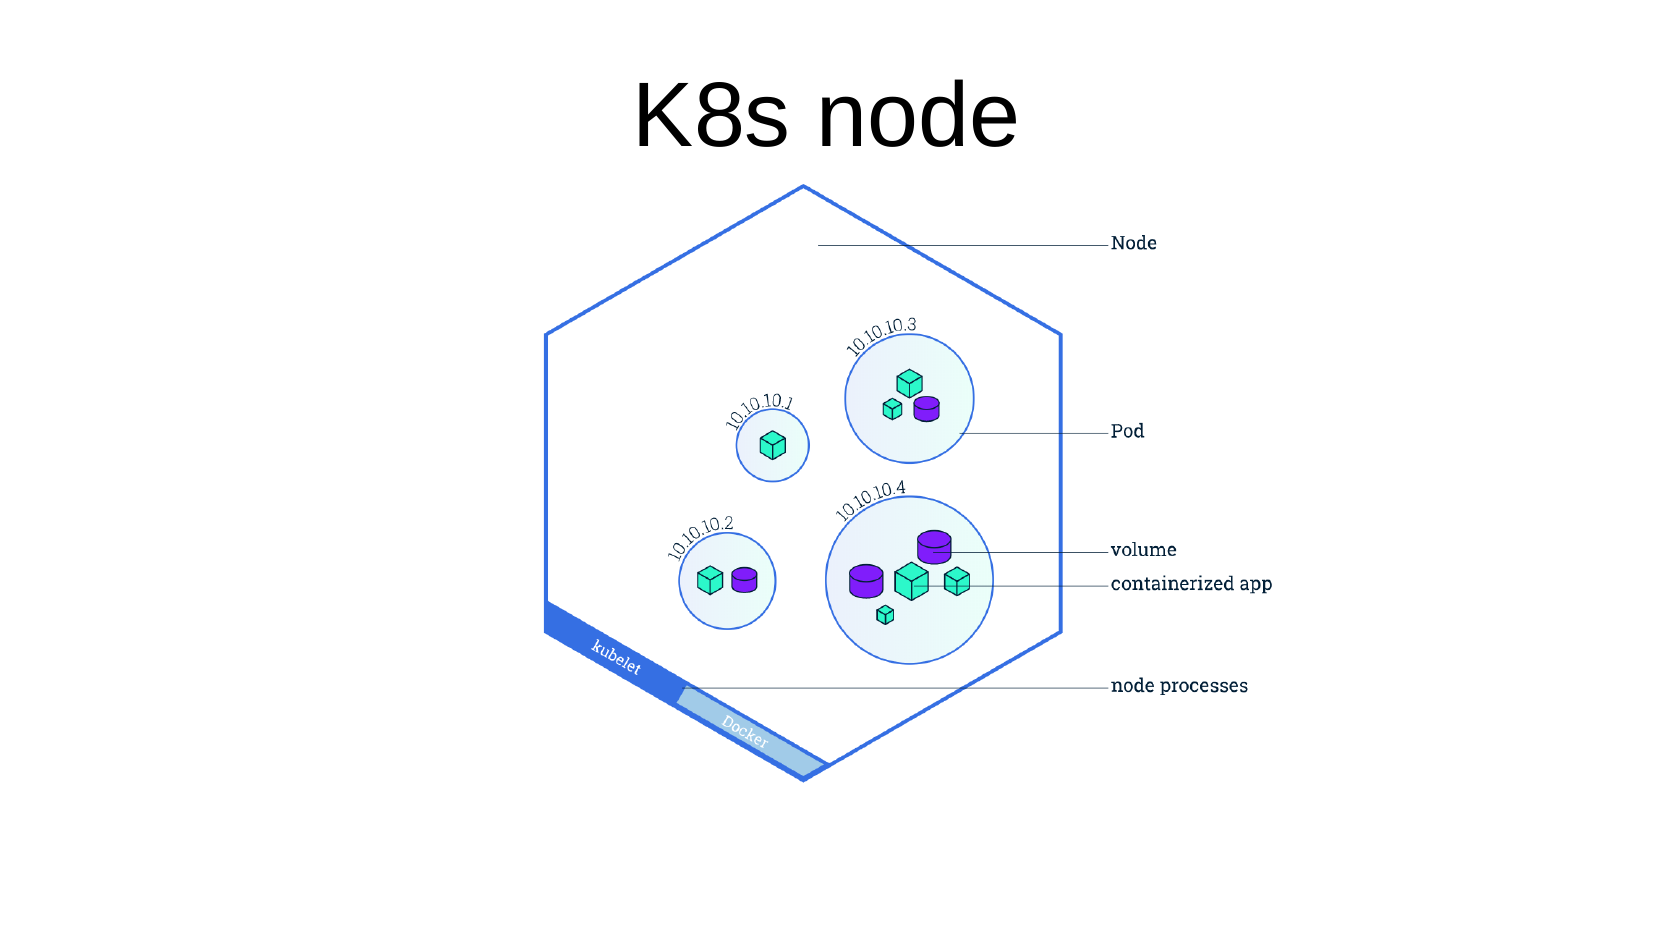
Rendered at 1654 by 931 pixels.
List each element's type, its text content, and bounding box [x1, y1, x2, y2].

picture [465, 171, 1281, 811]
title K8s node [82, 37, 1571, 193]
